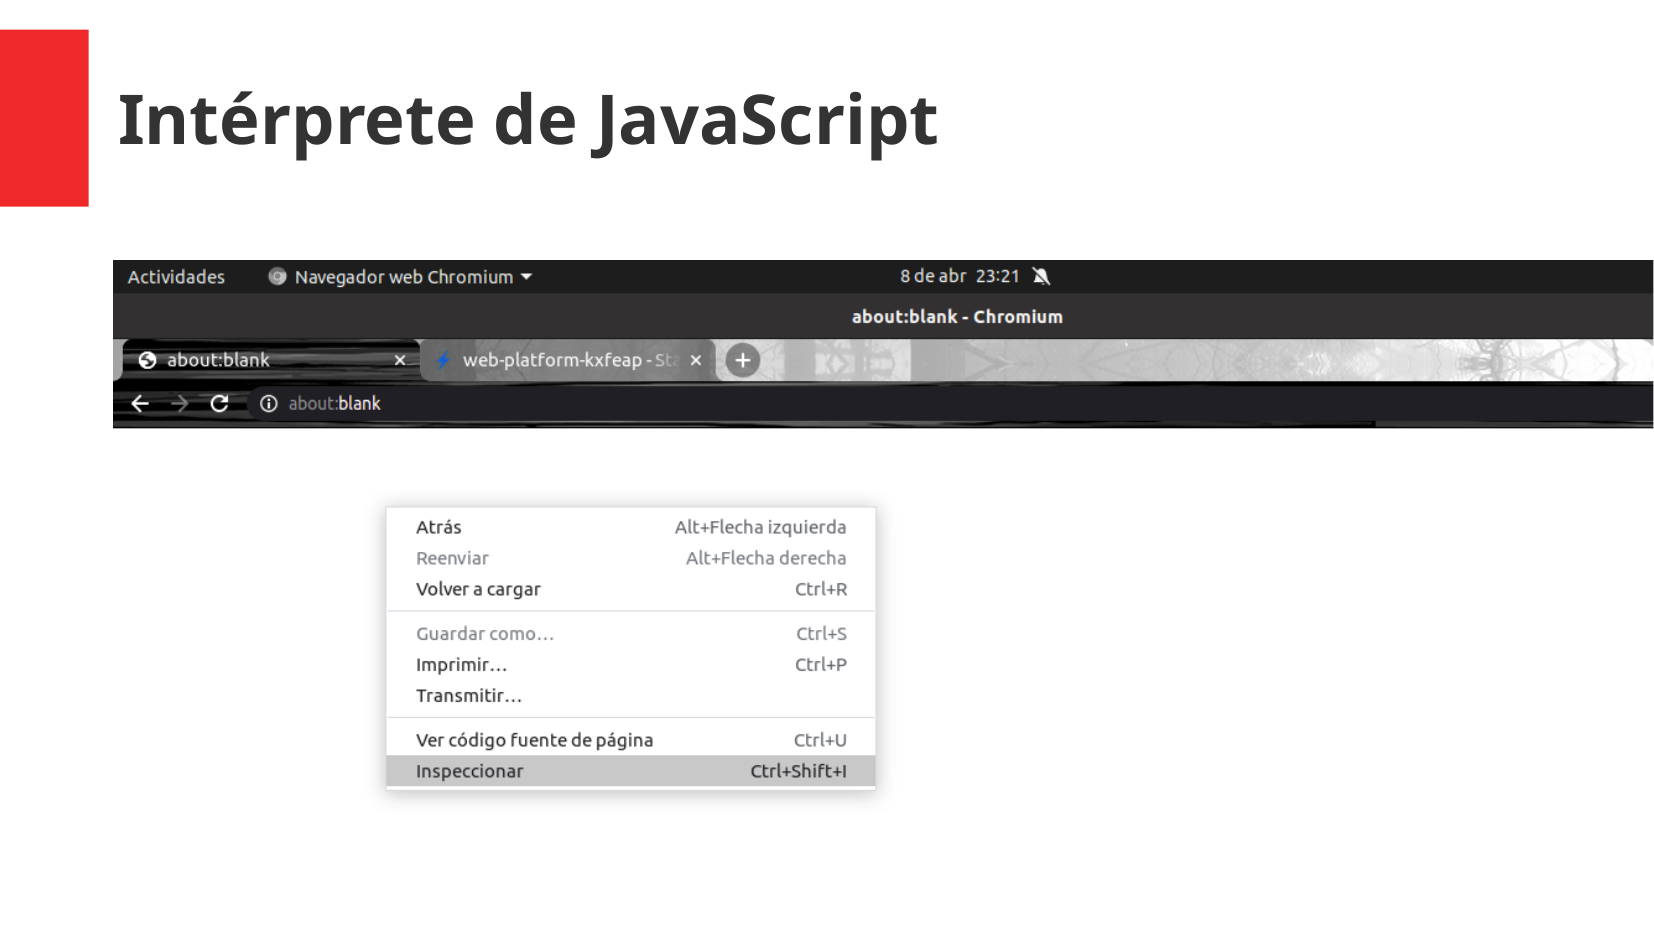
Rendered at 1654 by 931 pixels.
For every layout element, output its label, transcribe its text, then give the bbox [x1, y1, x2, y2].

title Intérprete de JavaScript [118, 29, 1595, 207]
picture [113, 260, 1654, 931]
